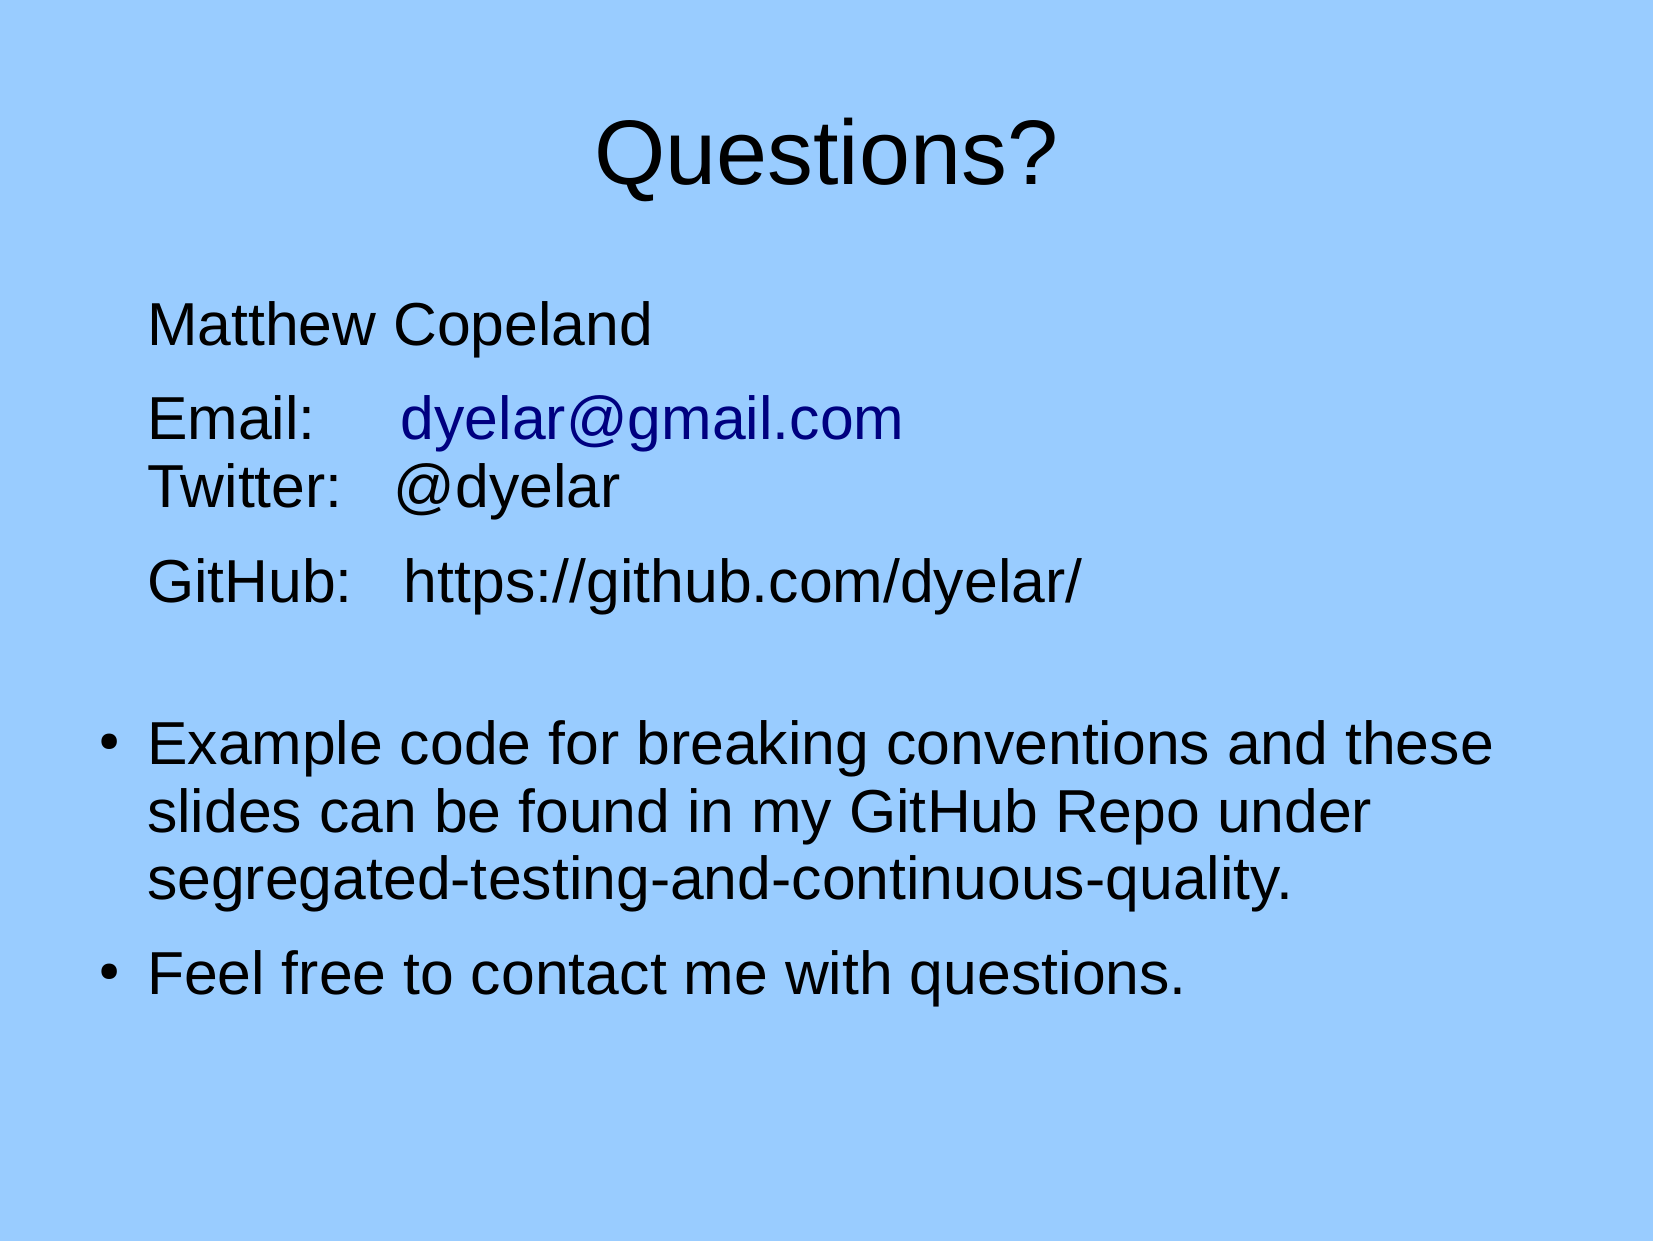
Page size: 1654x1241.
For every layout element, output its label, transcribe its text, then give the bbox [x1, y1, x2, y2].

title Questions? [82, 49, 1571, 257]
list Matthew Copeland Email: dyelar@gmail.com Twitter: @dyelar GitHub: https://github.com/dyelar/ Example code for breaking conventions and these slides can be found in my GitHub Repo under segregated-testing-and-continuous-quality. Feel free to contact me with questions. [82, 290, 1571, 1010]
